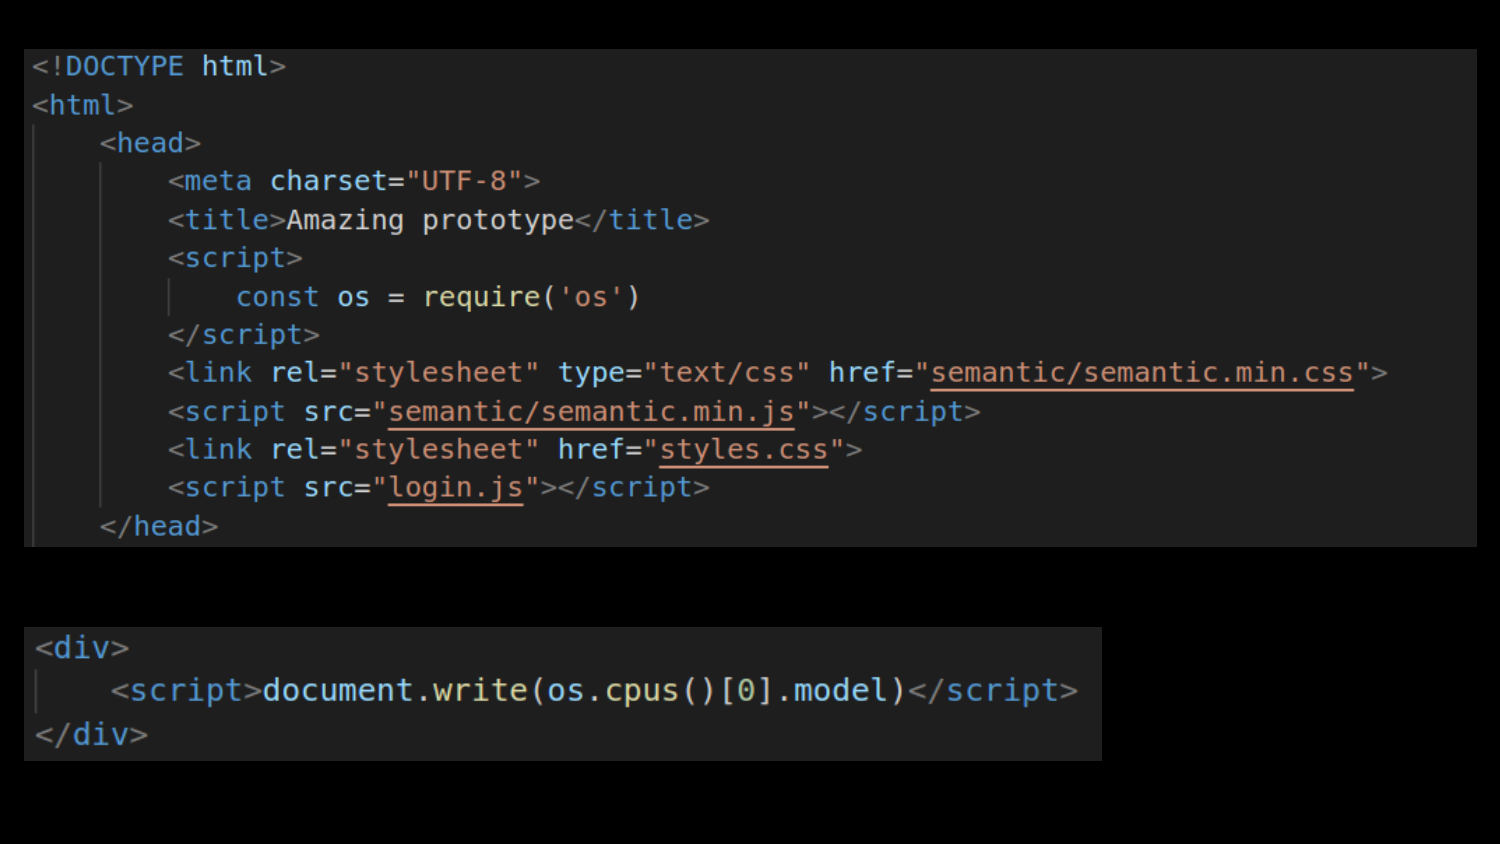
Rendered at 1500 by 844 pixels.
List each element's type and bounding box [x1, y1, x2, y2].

picture [24, 627, 1102, 761]
picture [24, 49, 1477, 547]
